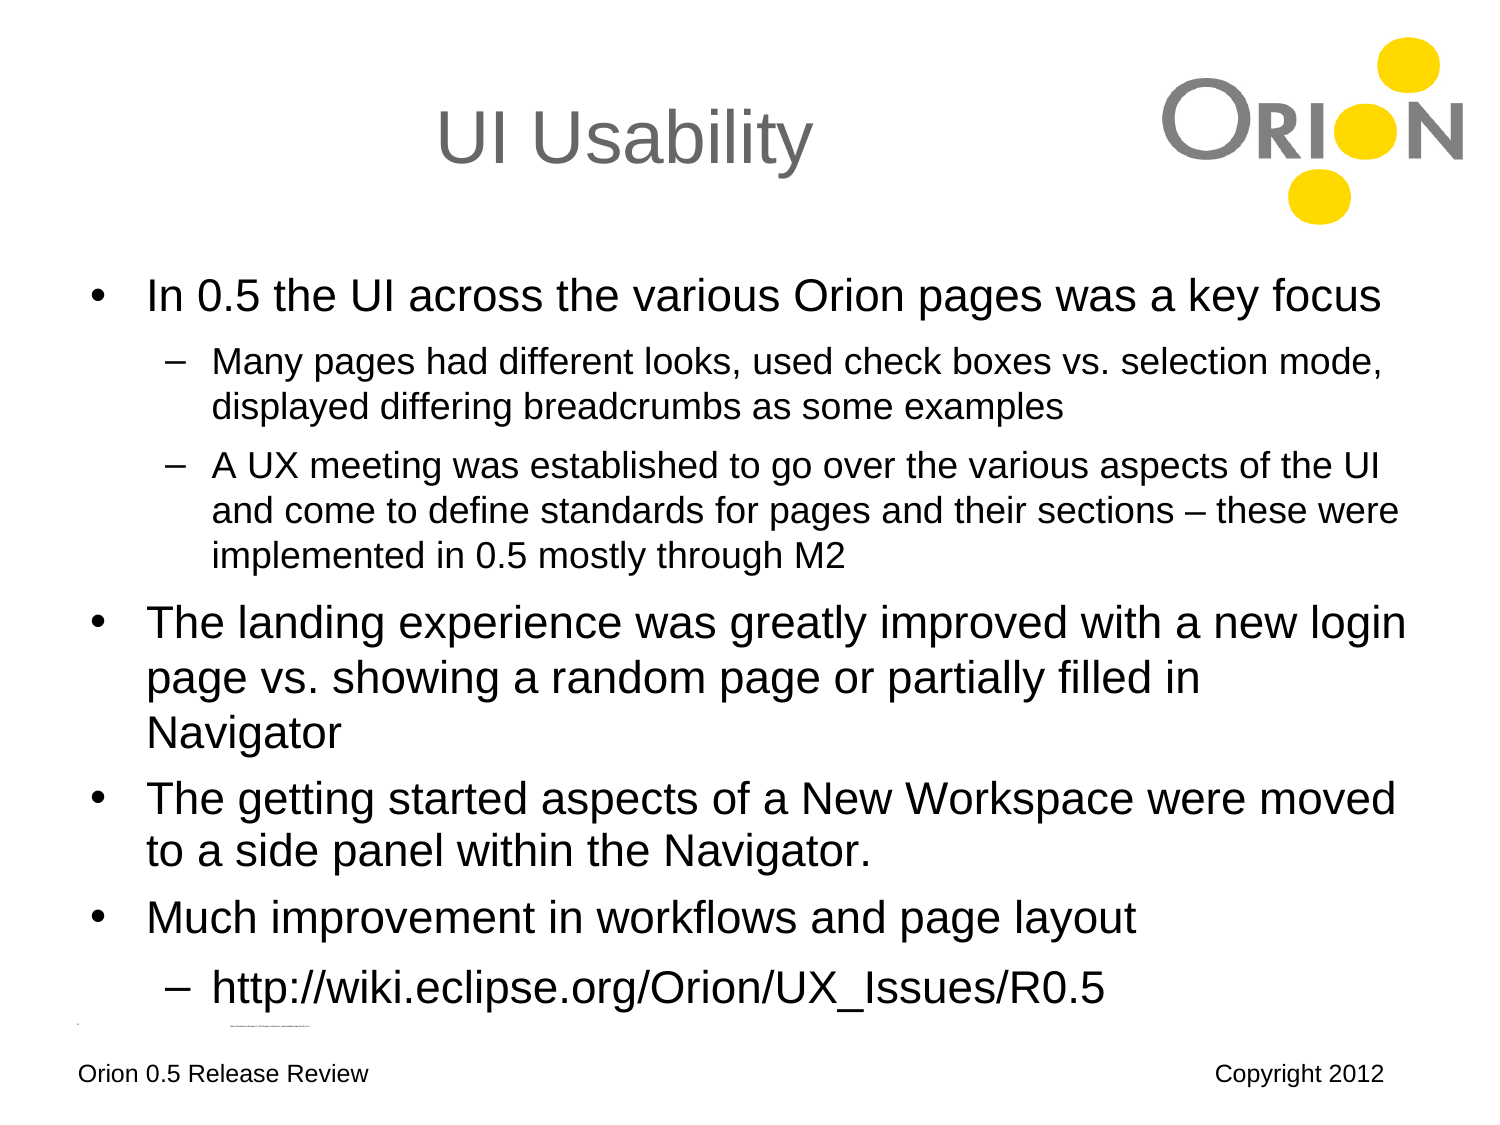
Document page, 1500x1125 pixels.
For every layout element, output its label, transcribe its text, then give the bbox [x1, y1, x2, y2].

picture [1162, 37, 1463, 225]
list In 0.5 the UI across the various Orion pages was a key focus Many pages had different looks, used check boxes vs. selection mode, displayed differing breadcrumbs as some examples A UX meeting was established to go over the various aspects of the UI and come to define standards for pages and their sections – these were implemented in 0.5 mostly through M2 The landing experience was greatly improved with a new login page vs. showing a random page or partially filled in Navigator The getting started aspects of a New Workspace were moved to a side panel within the Navigator. Much improvement in workflows and page layout http://wiki.eclipse.org/Orion/UX_Issues/R0.5 [75, 262, 1426, 1059]
title UI Usability [74, 45, 1176, 233]
